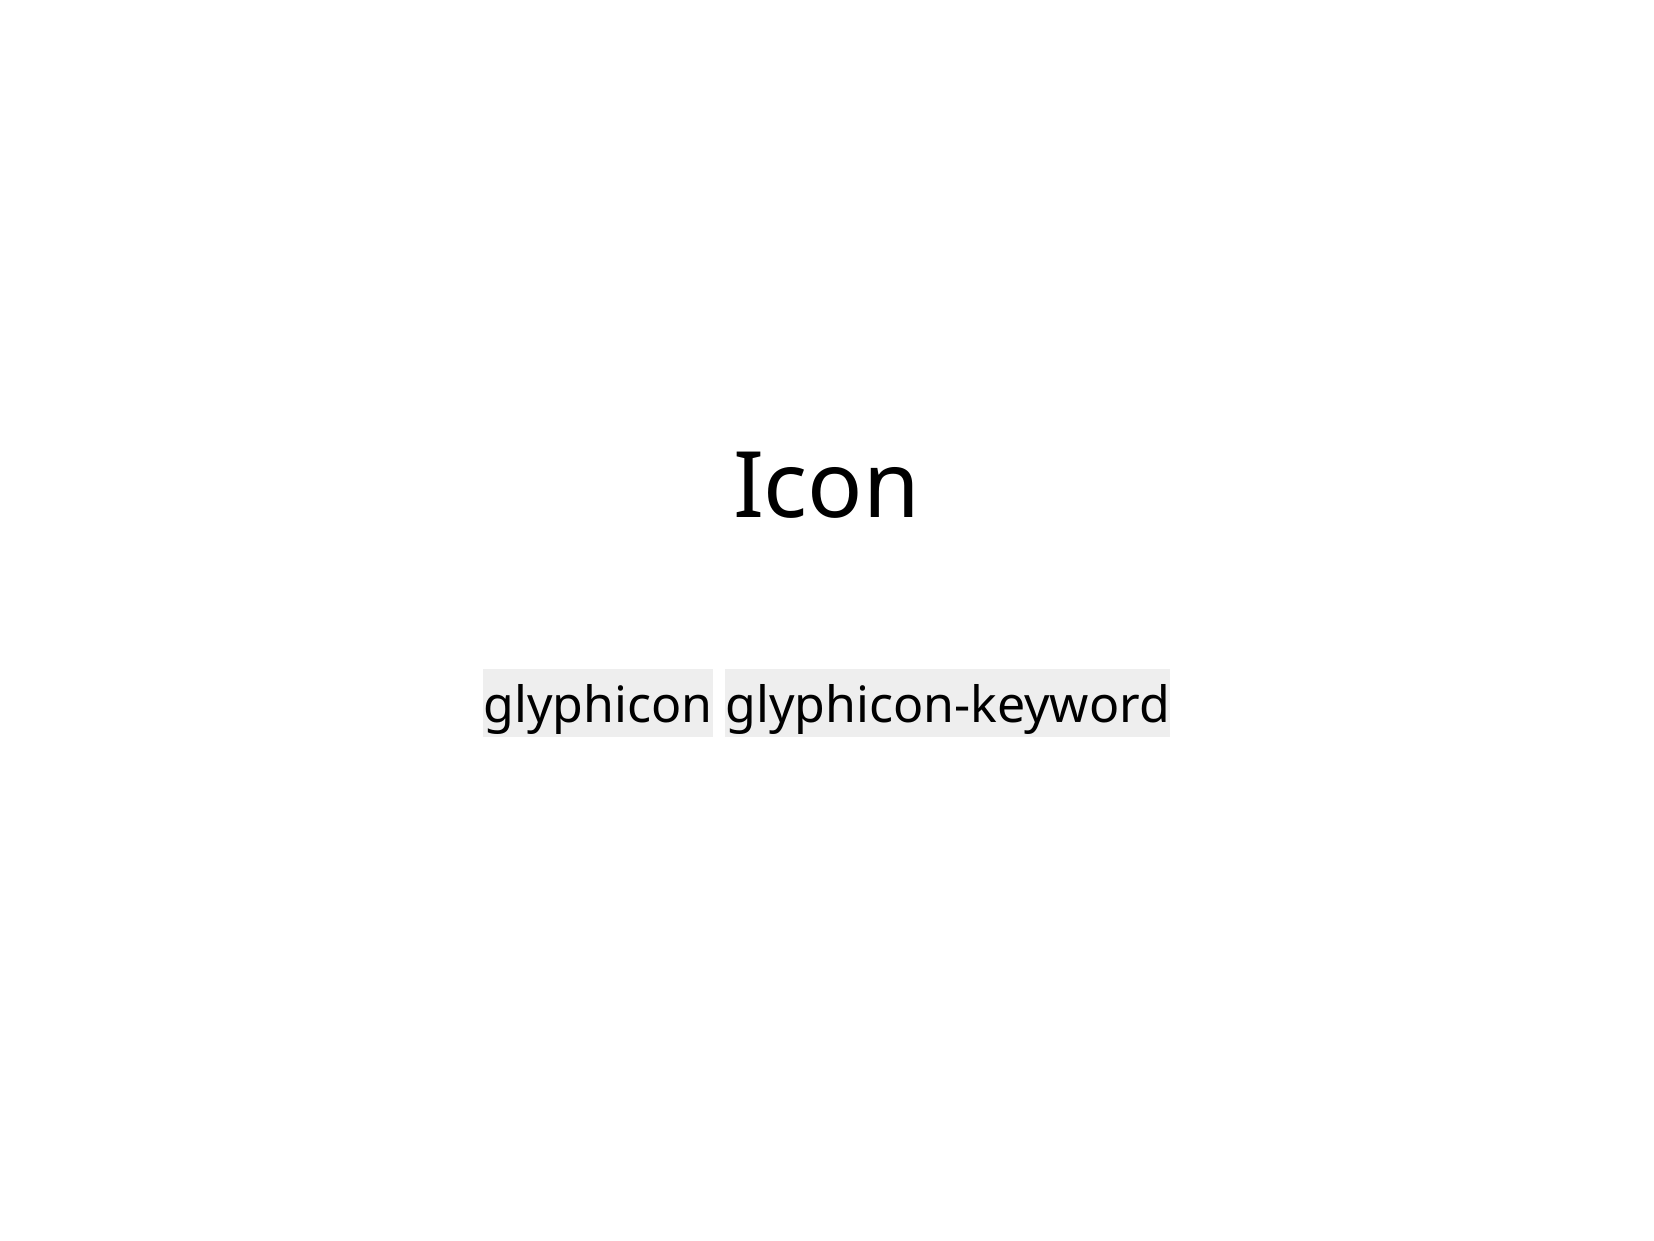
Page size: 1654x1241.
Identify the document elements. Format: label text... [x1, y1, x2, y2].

title Icon glyphicon glyphicon-keyword [82, 436, 1571, 721]
